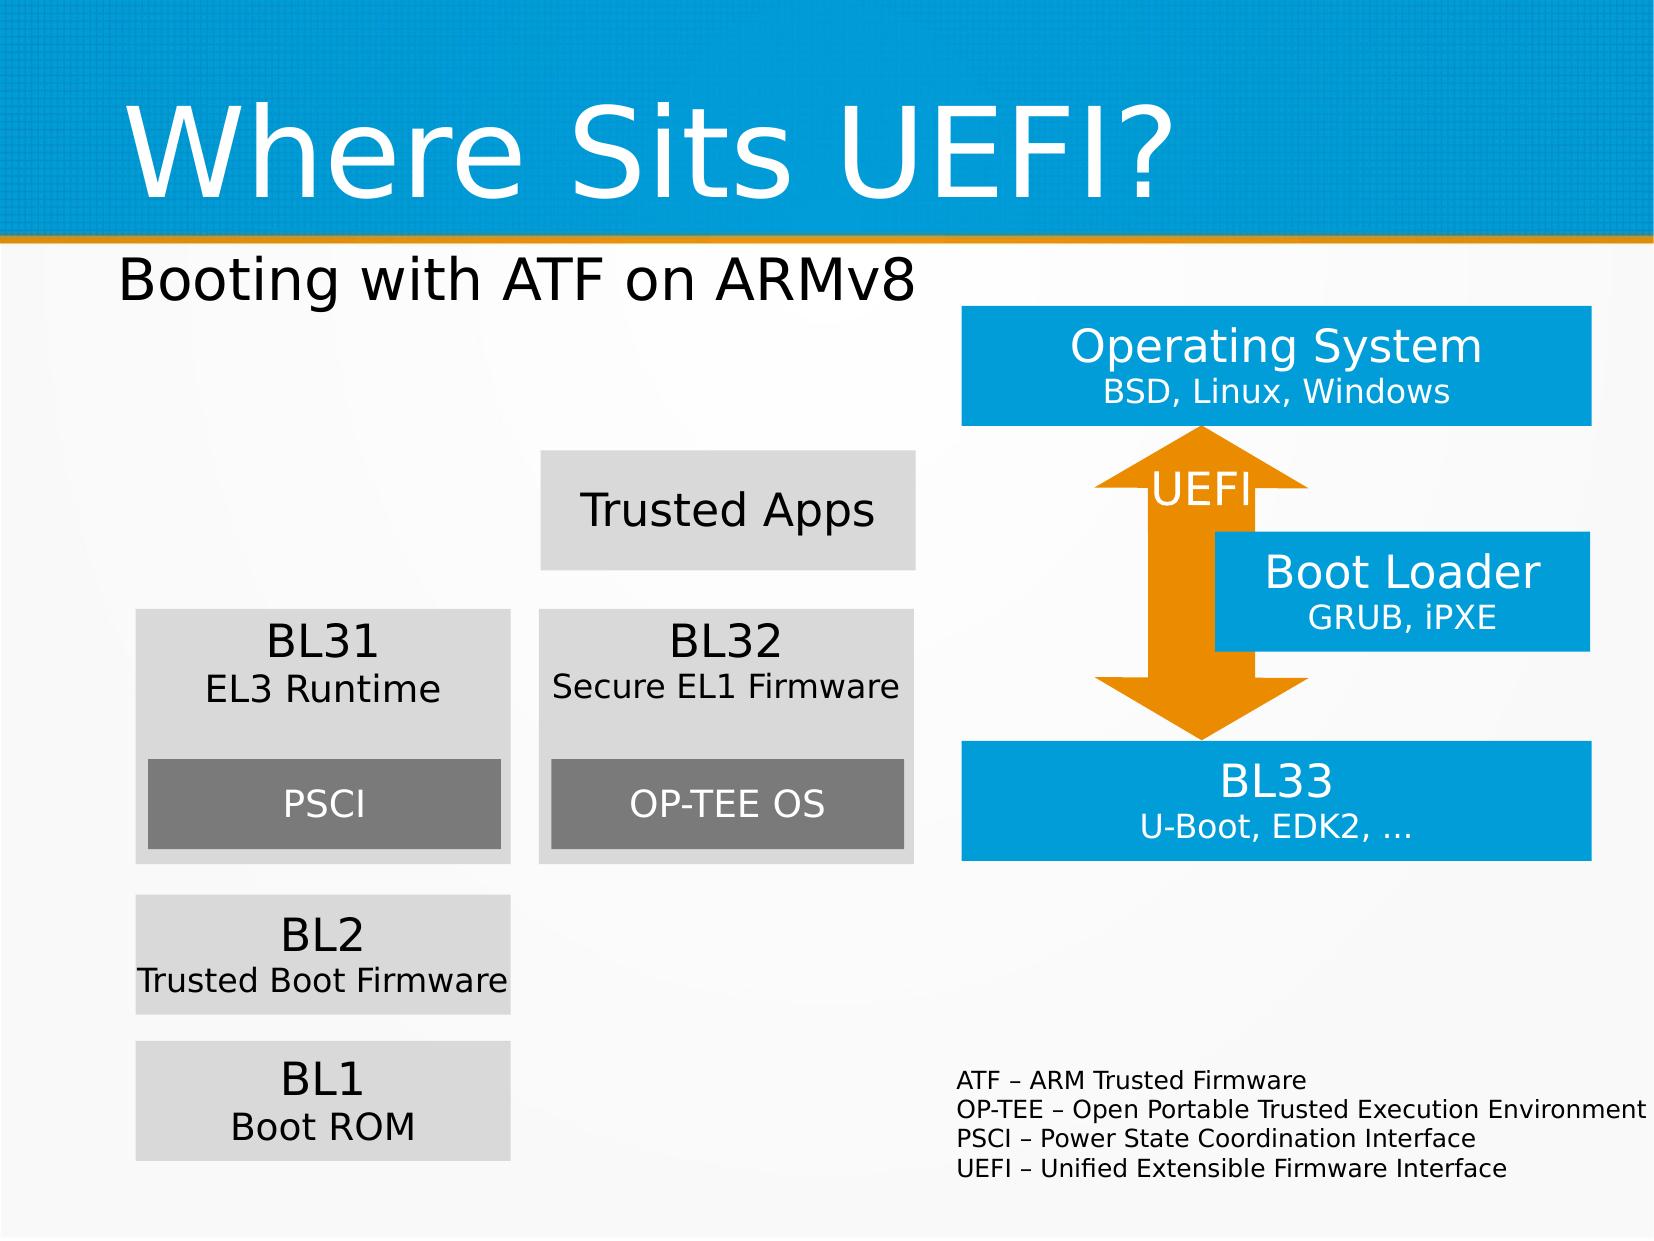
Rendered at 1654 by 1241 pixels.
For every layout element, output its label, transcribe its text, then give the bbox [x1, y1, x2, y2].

text_box Trusted Apps [540, 450, 916, 571]
text_box Booting with ATF on ARMv8 [111, 240, 934, 365]
text_box BL32 Secure EL1 Firmware [538, 608, 914, 865]
text_box Operating System BSD, Linux, Windows [961, 305, 1592, 426]
picture [0, 233, 1654, 1241]
text_box BL31 EL3 Runtime [135, 608, 511, 865]
text_box UEFI [1094, 426, 1309, 740]
text_box ATF – ARM Trusted Firmware OP-TEE – Open Portable Trusted Execution Environment PSCI – Power State Coordination Interface UEFI – Unified Extensible Firmware Interface [950, 1059, 1654, 1233]
text_box BL33 U-Boot, EDK2, ... [961, 740, 1592, 861]
text_box Boot Loader GRUB, iPXE [1215, 531, 1591, 652]
title Where Sits UEFI? [82, 19, 1571, 227]
text_box BL1 Boot ROM [135, 1040, 511, 1161]
text_box PSCI [148, 759, 501, 850]
text_box BL2 Trusted Boot Firmware [135, 894, 511, 1015]
text_box OP-TEE OS [551, 759, 905, 850]
